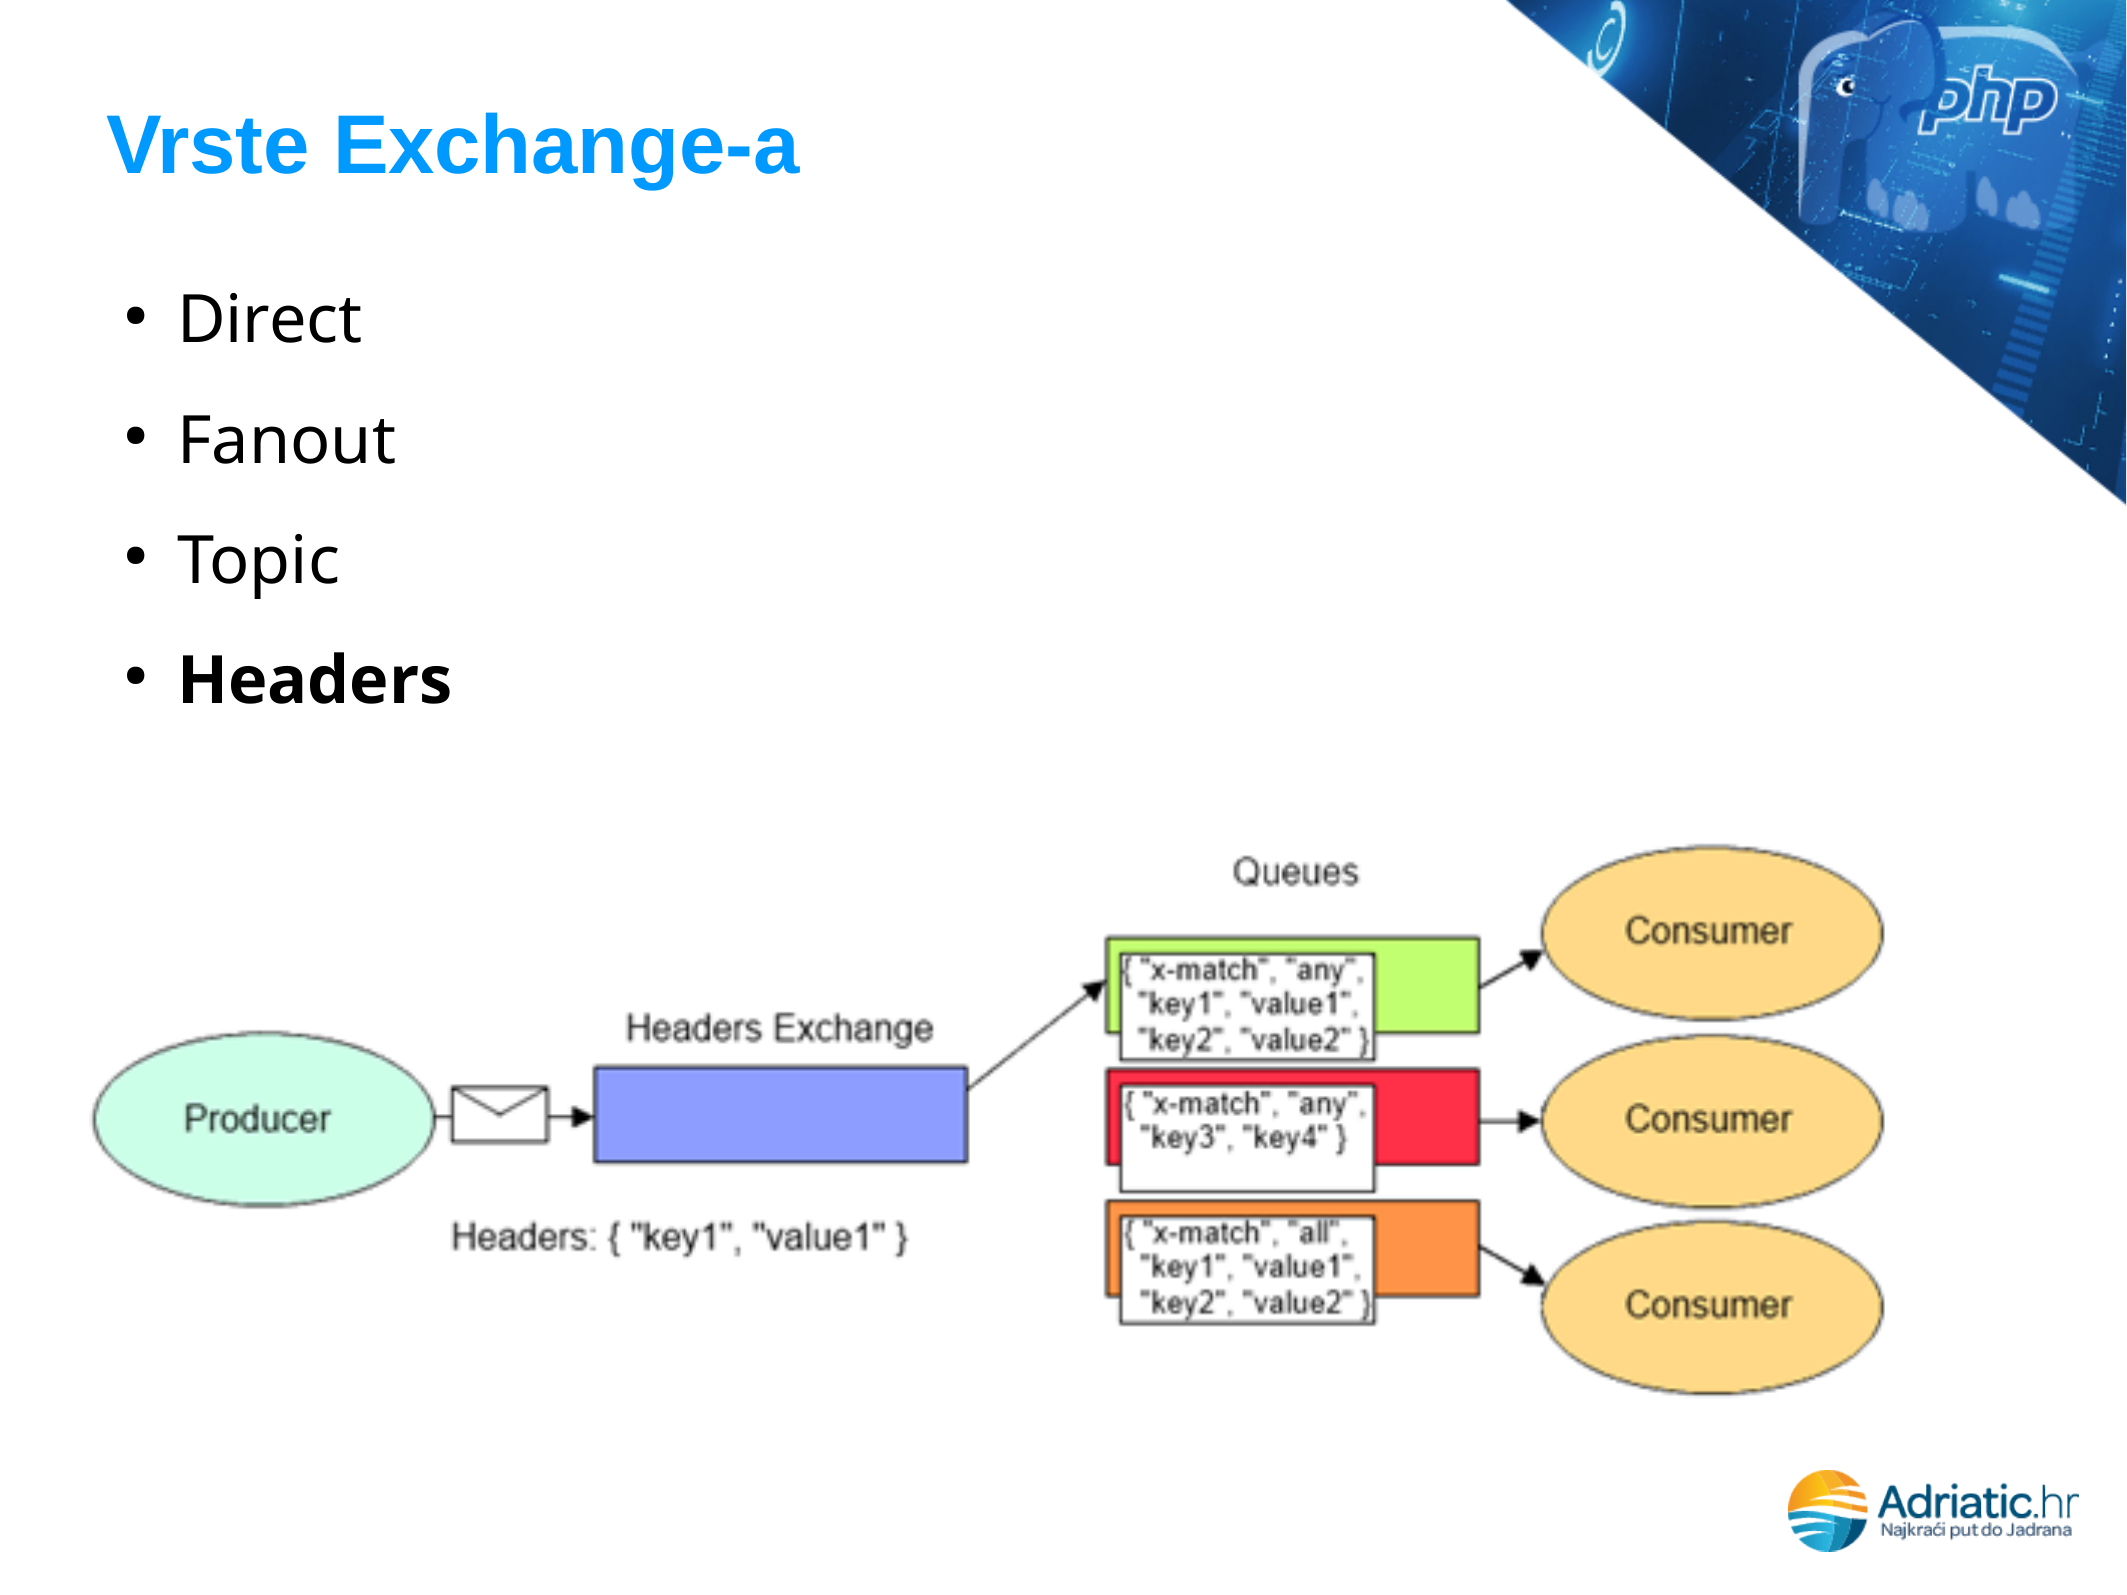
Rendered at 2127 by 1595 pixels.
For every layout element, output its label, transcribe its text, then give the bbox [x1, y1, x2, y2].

picture [1788, 1470, 2079, 1552]
picture [85, 779, 1891, 1441]
title Vrste Exchange-a [106, 70, 1630, 219]
picture [1505, 0, 2127, 625]
list Direct Fanout Topic Headers [106, 271, 2020, 1453]
